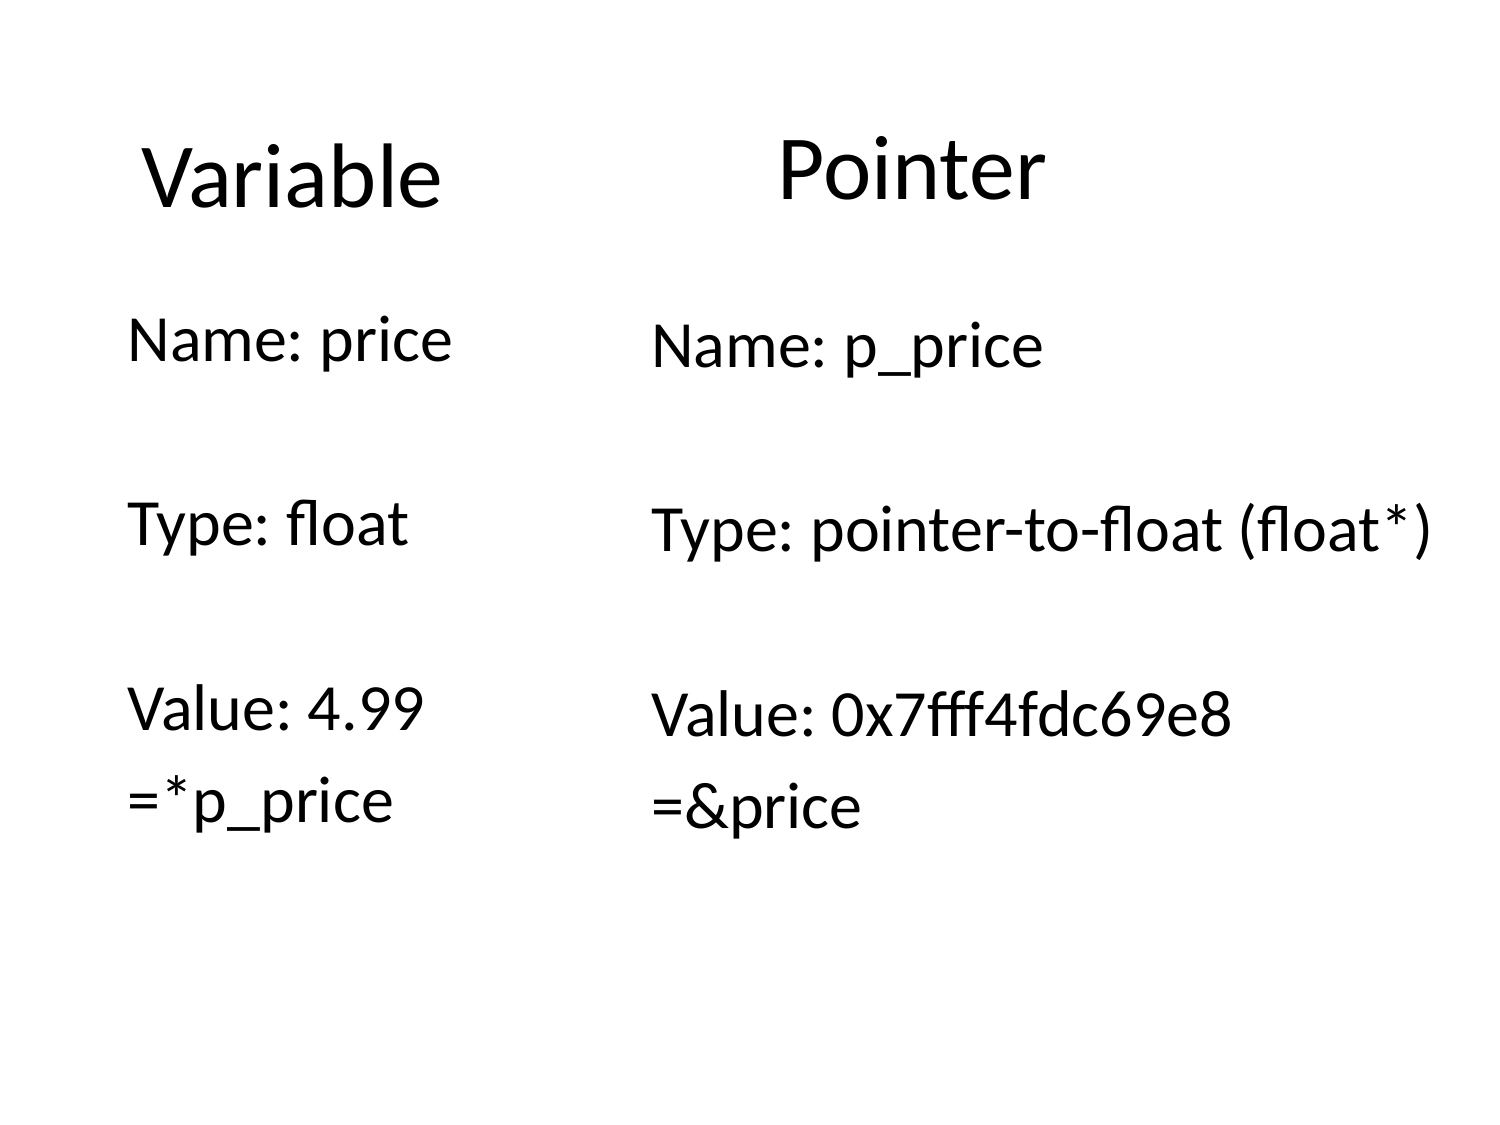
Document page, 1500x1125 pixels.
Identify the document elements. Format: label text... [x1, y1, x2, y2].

text_box Name: p_price Type: pointer-to-float (float*) Value: 0x7fff4fdc69e8 =&price [636, 293, 1466, 1037]
text_box Variable [0, 77, 968, 265]
list Name: price Type: float Value: 4.99 =*p_price [112, 287, 756, 1030]
title Pointer [237, 68, 1500, 257]
